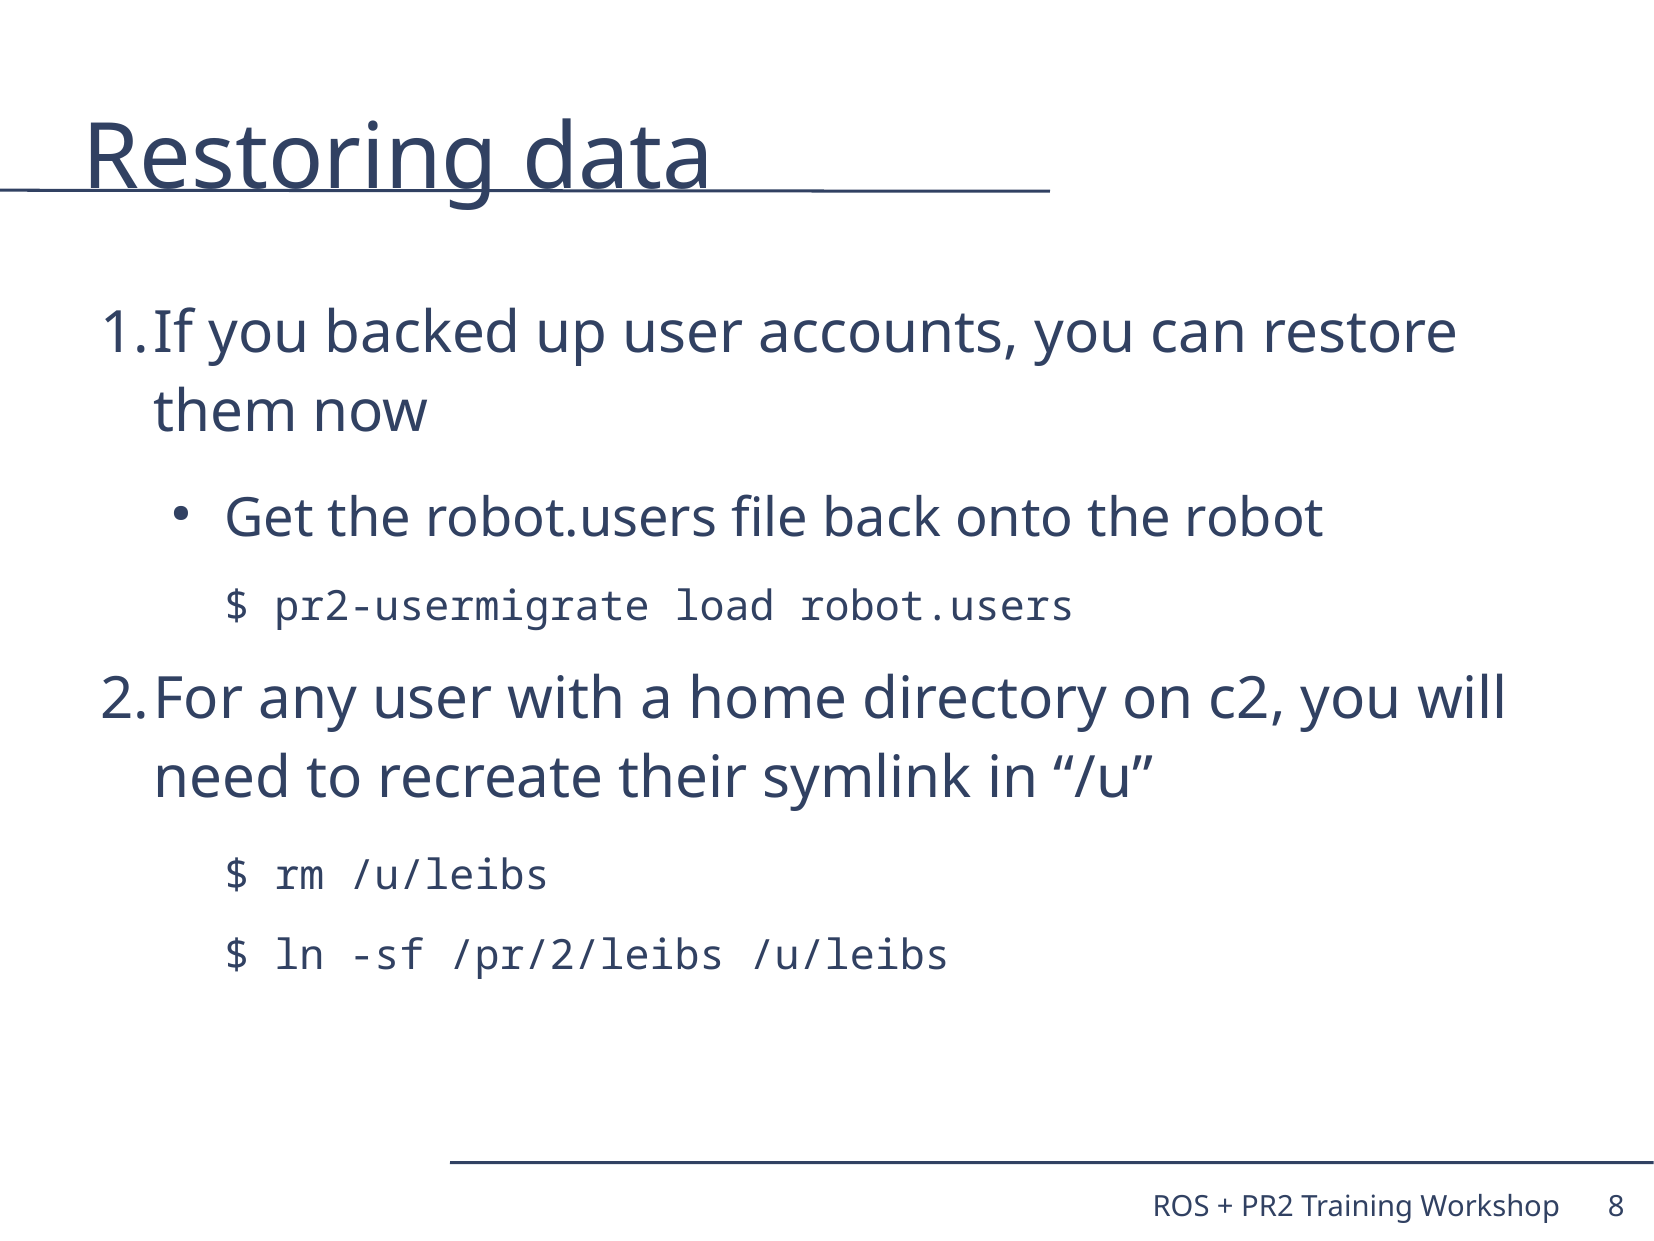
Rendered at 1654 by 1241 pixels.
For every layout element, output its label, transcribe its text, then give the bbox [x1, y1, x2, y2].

list If you backed up user accounts, you can restore them now Get the robot.users file back onto the robot $ pr2-usermigrate load robot.users For any user with a home directory on c2, you will need to recreate their symlink in “/u” $ rm /u/leibs $ ln -sf /pr/2/leibs /u/leibs [82, 290, 1571, 1109]
title Restoring data [82, 56, 1571, 250]
